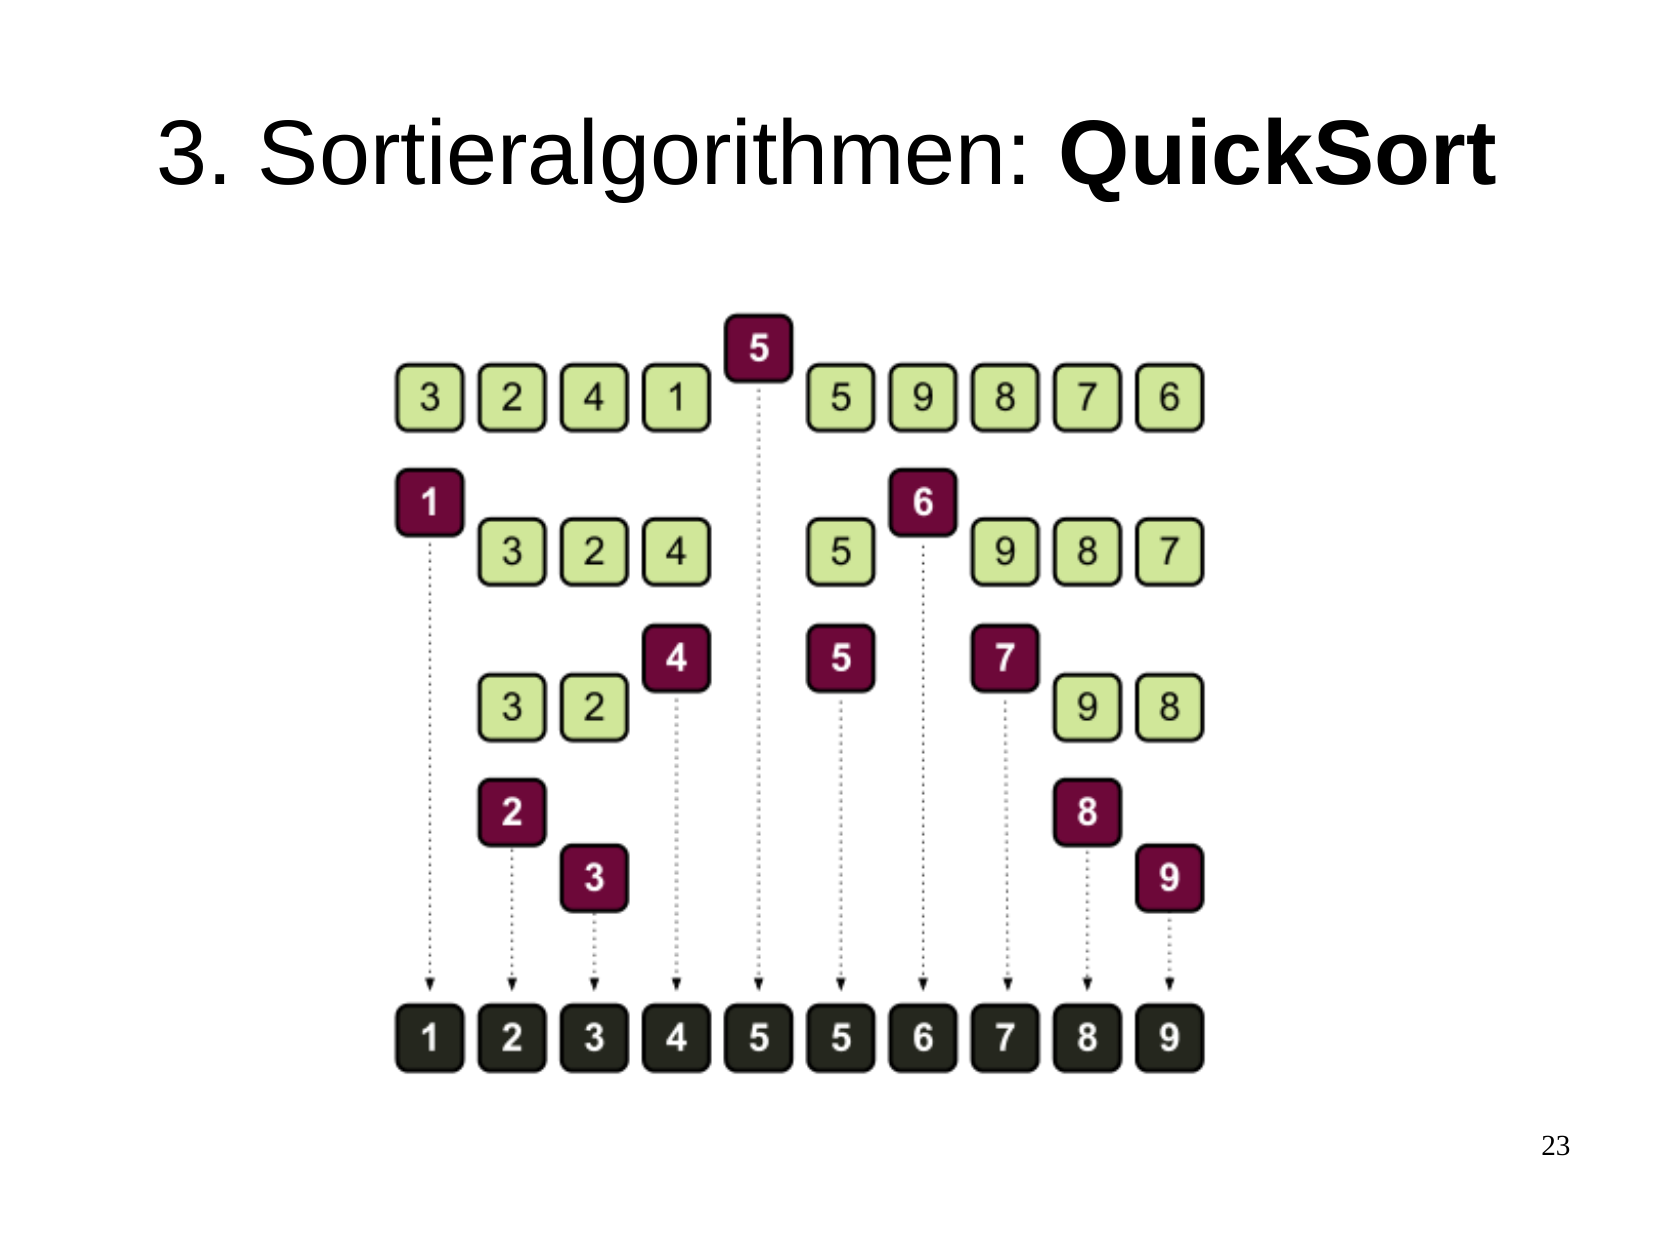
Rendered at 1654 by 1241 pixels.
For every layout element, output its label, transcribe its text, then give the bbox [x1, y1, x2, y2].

title 3. Sortieralgorithmen: QuickSort [82, 49, 1571, 257]
picture [192, 290, 1461, 1109]
